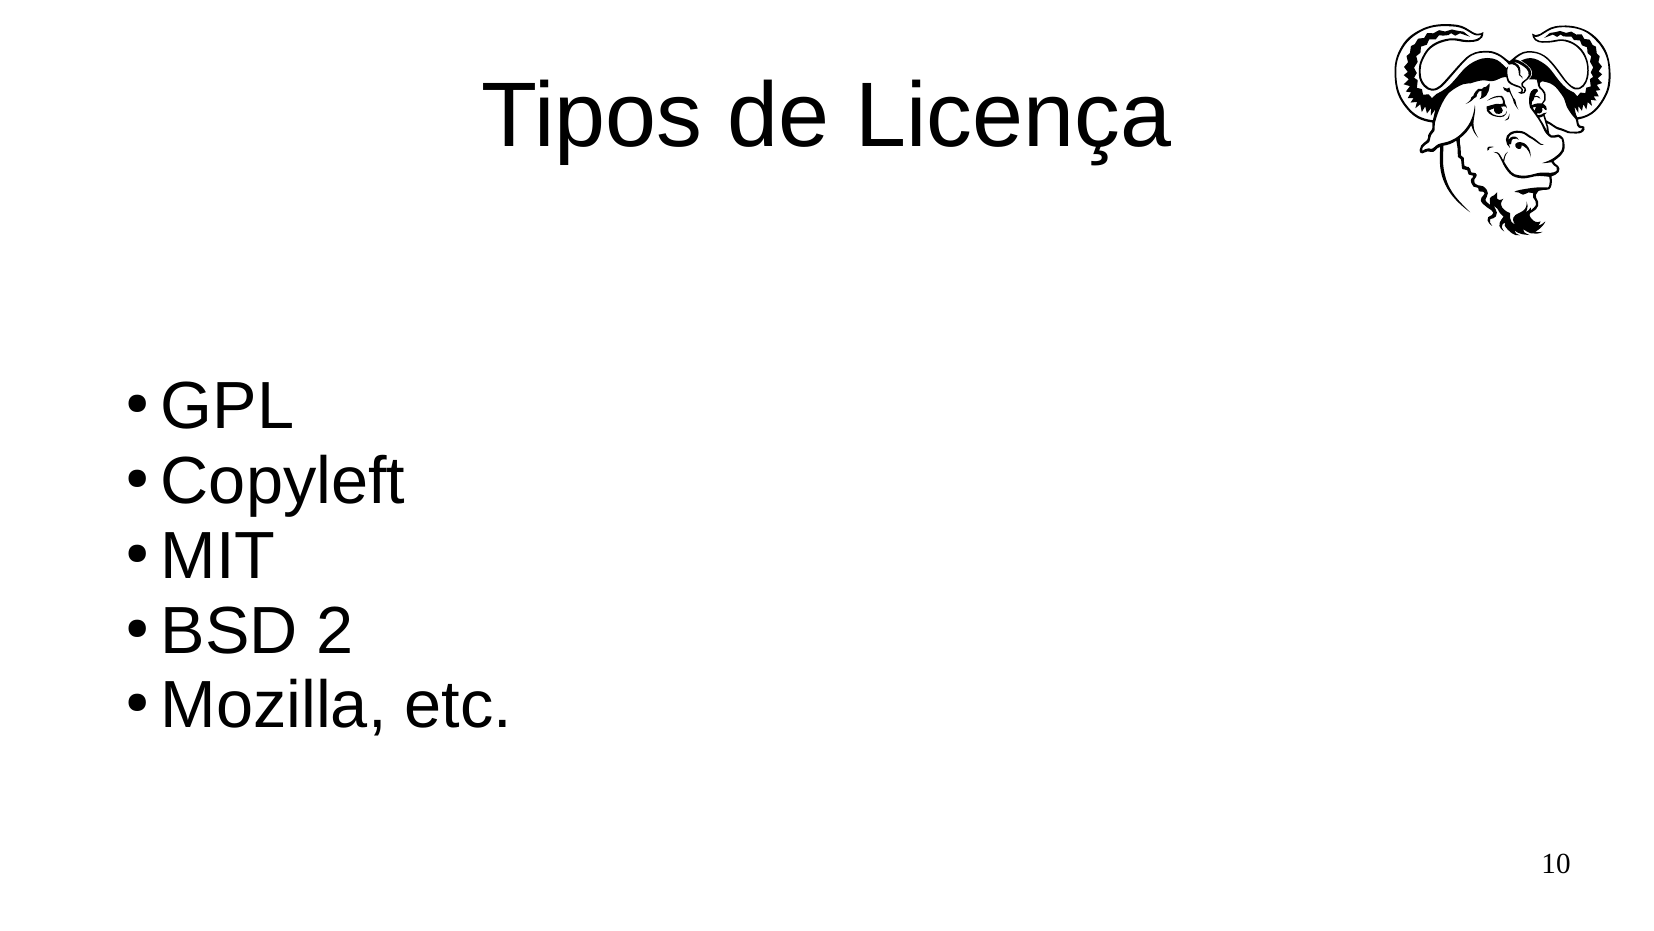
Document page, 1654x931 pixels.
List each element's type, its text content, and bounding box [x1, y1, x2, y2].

subtitle GPL Copyleft MIT BSD 2 Mozilla, etc. [90, 255, 1591, 856]
title Tipos de Licença [82, 37, 1394, 193]
picture [1394, 24, 1611, 236]
